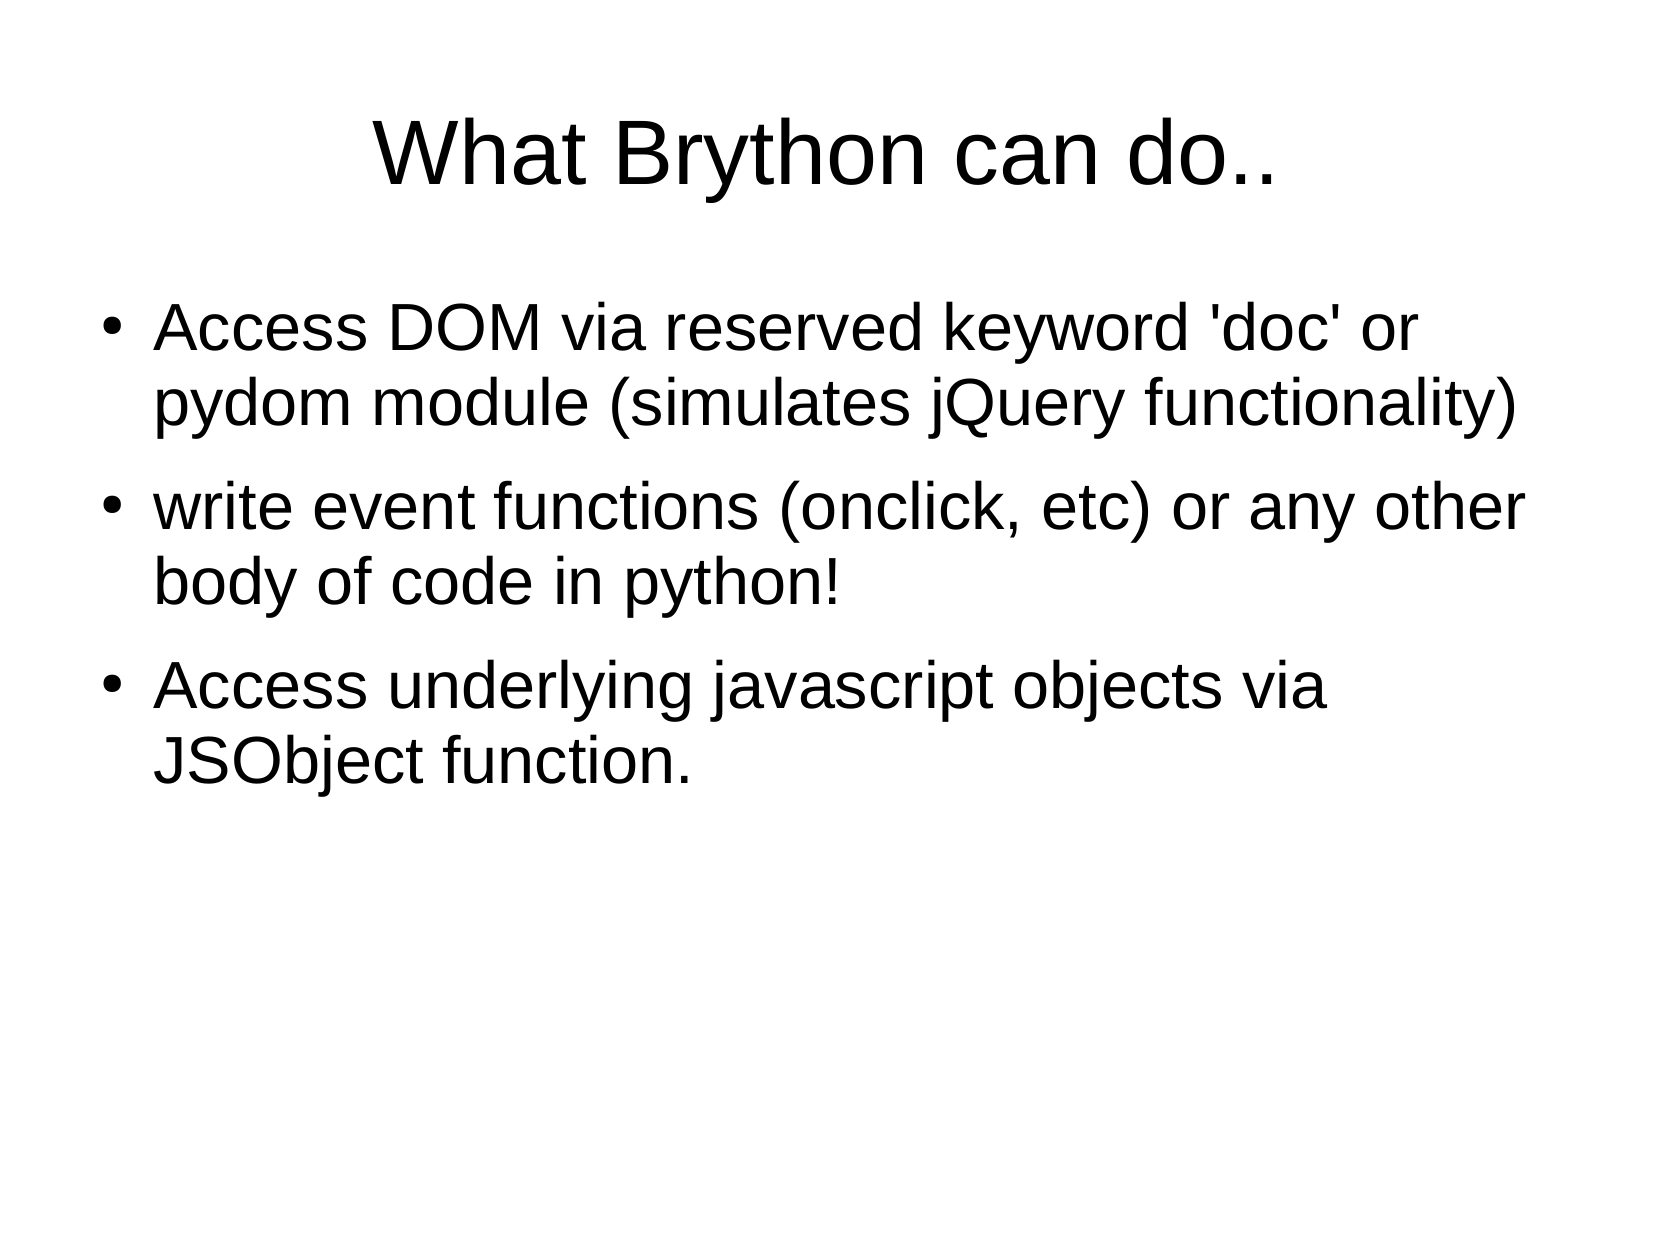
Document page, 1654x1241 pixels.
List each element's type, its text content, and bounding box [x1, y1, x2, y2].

list Access DOM via reserved keyword 'doc' or pydom module (simulates jQuery functionality) write event functions (onclick, etc) or any other body of code in python! Access underlying javascript objects via JSObject function. [82, 290, 1571, 1010]
title What Brython can do.. [82, 49, 1571, 257]
